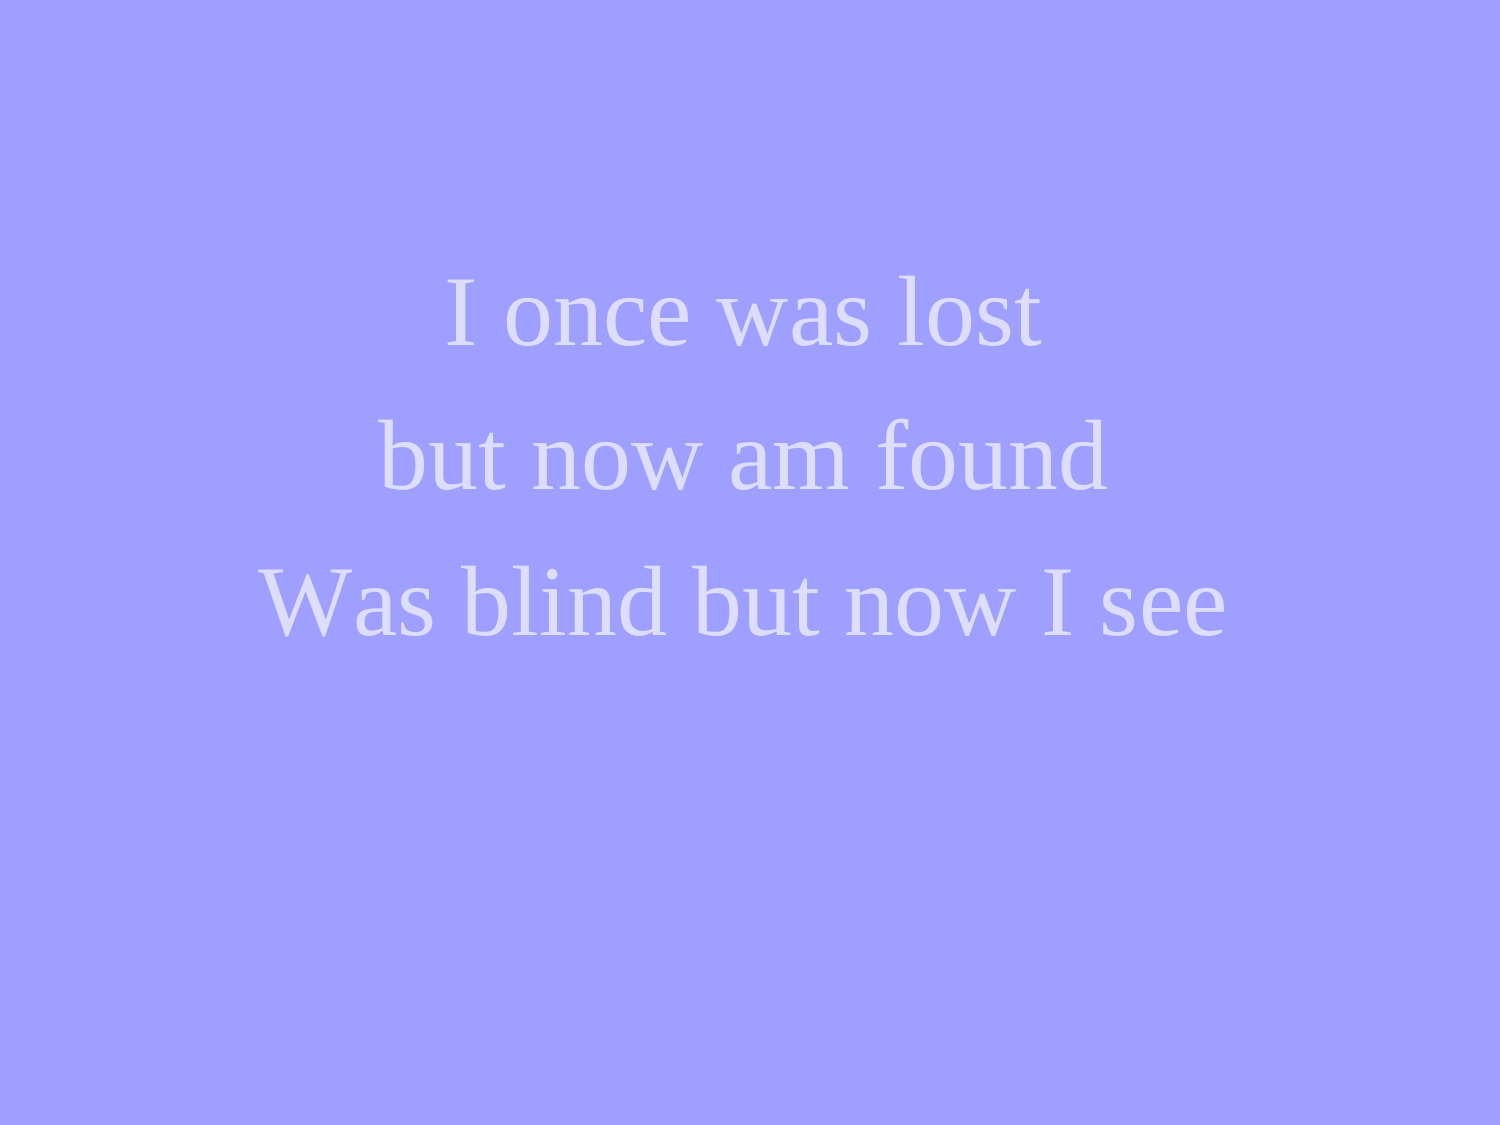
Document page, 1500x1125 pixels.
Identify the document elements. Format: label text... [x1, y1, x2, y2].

subtitle I once was lost but now am found Was blind but now I see [62, 237, 1426, 913]
